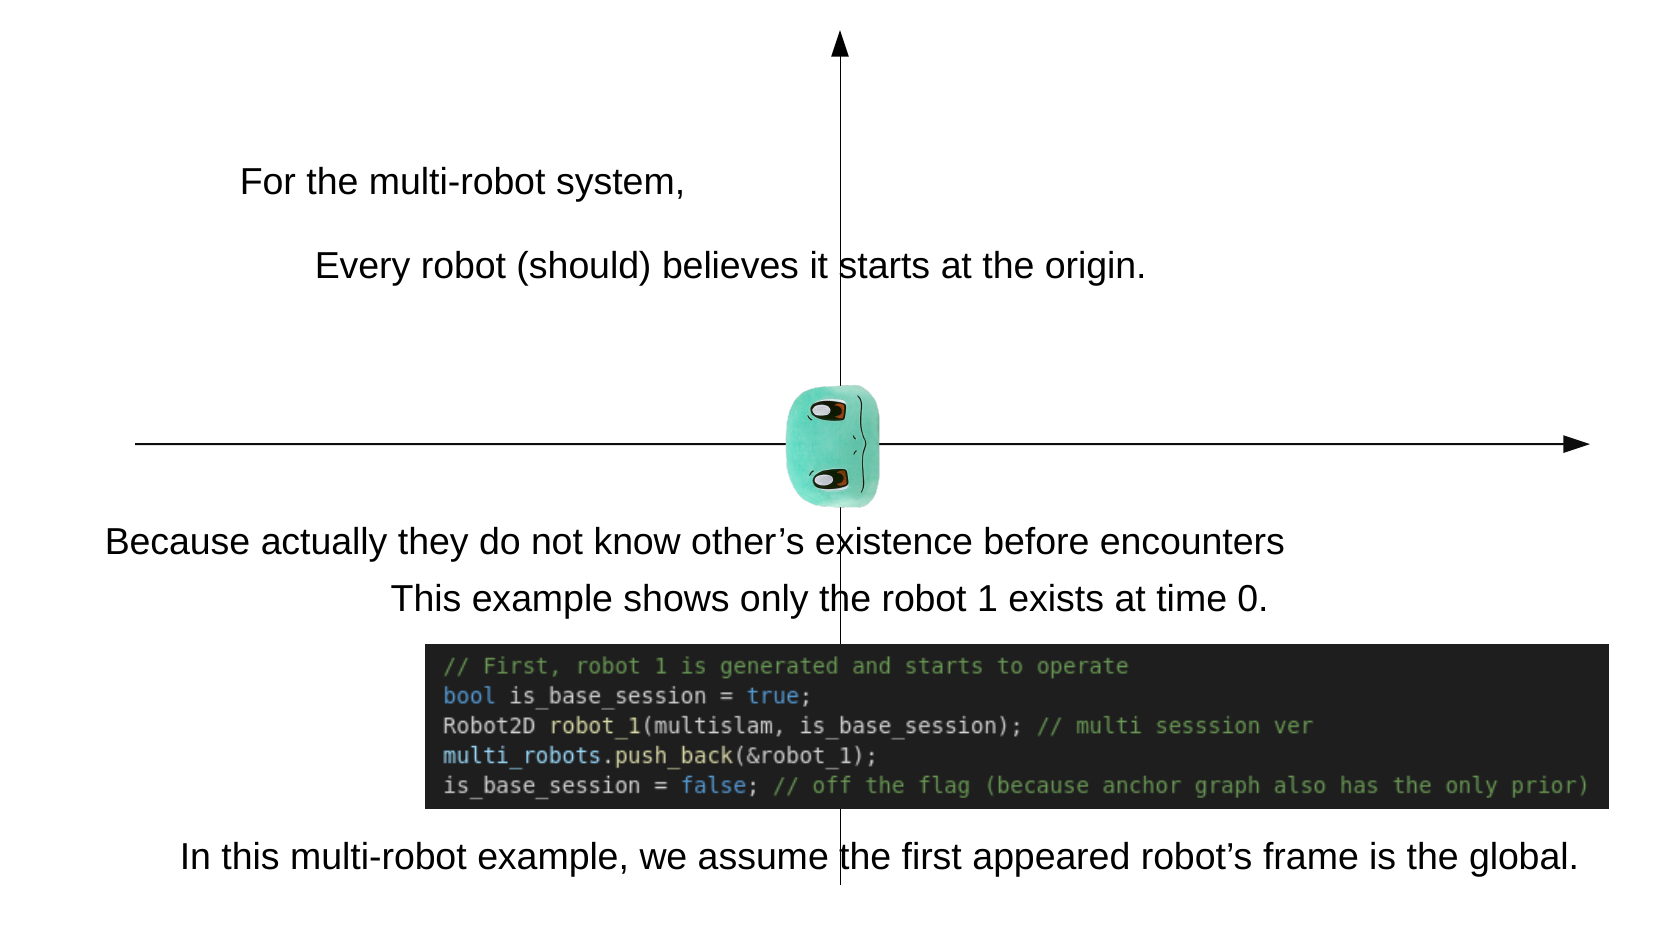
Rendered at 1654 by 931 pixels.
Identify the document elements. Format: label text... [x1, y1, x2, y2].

text_box Because actually they do not know other’s existence before encounters [90, 513, 1301, 571]
text_box This example shows only the robot 1 exists at time 0. [375, 570, 1285, 627]
picture [752, 367, 911, 513]
picture [425, 644, 1609, 809]
text_box In this multi-robot example, we assume the first appeared robot’s frame is the global. [165, 828, 1595, 886]
text_box For the multi-robot system, Every robot (should) believes it starts at the origin. [225, 153, 1173, 294]
